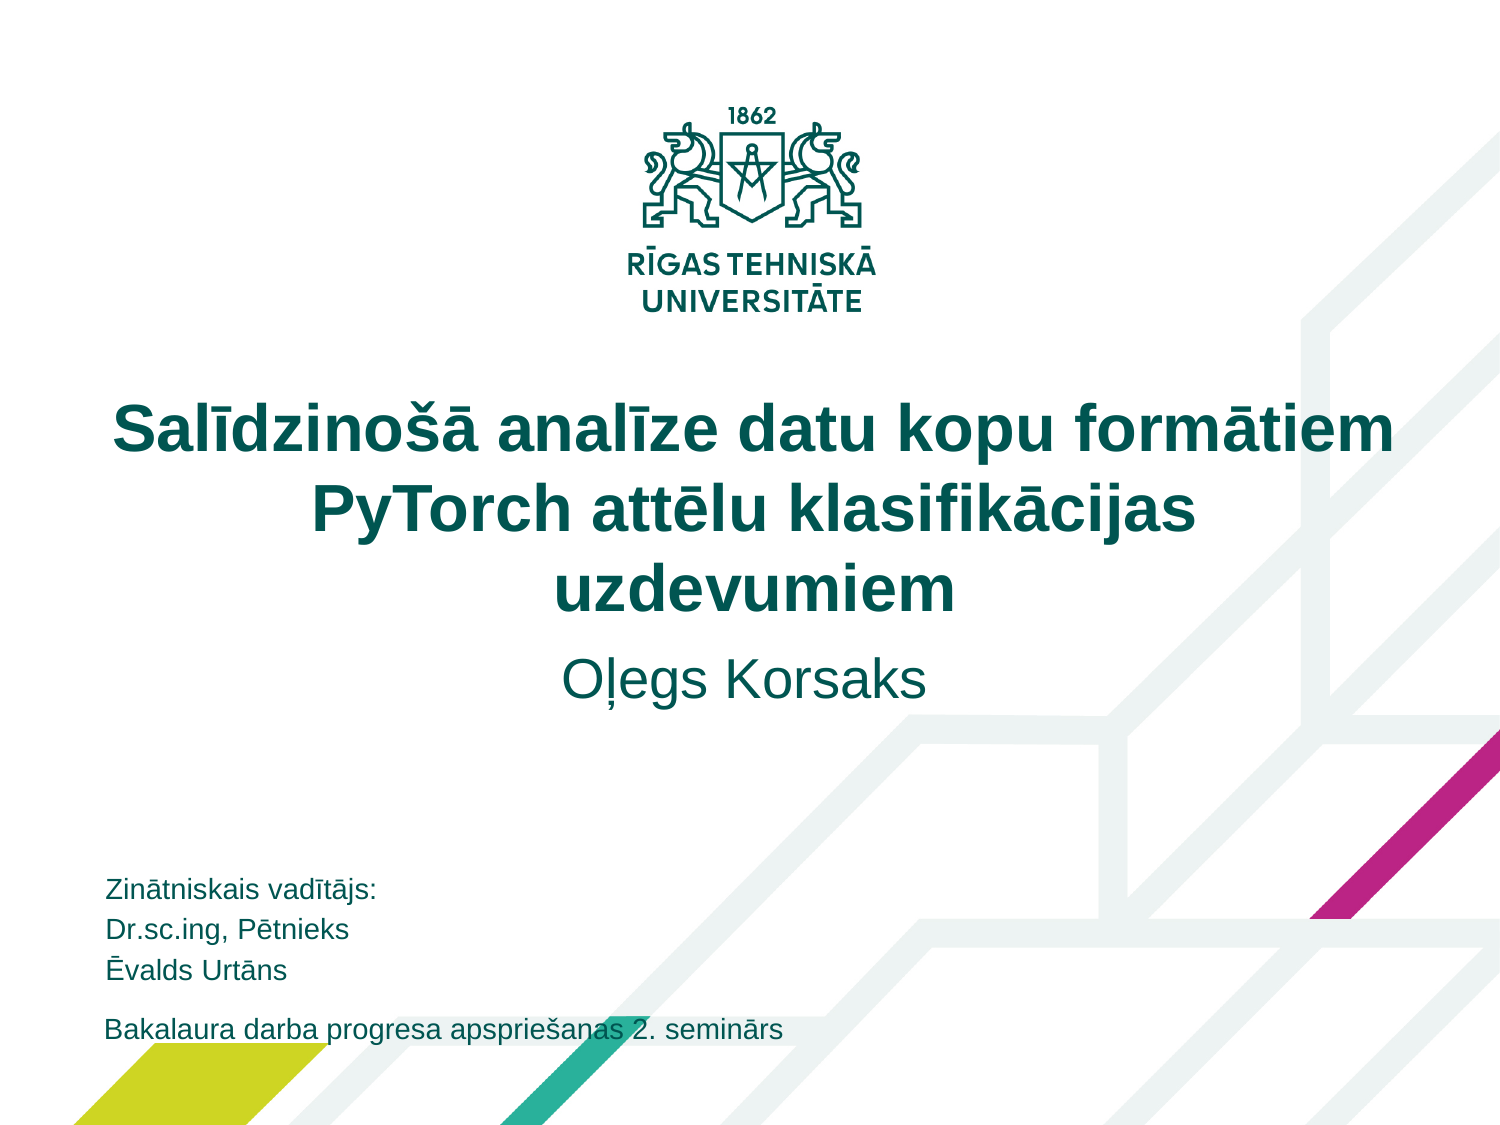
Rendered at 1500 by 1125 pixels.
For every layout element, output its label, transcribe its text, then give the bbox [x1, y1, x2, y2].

list Zinātniskais vadītājs: Dr.sc.ing, Pētnieks Ēvalds Urtāns [90, 862, 1420, 908]
picture [0, 0, 1500, 1125]
list Oļegs Korsaks [80, 634, 1410, 716]
list Bakalaura darba progresa apspriešanas 2. seminārs [88, 1003, 1419, 1051]
list Salīdzinošā analīze datu kopu formātiem PyTorch attēlu klasifikācijas uzdevumiem [90, 377, 1420, 563]
